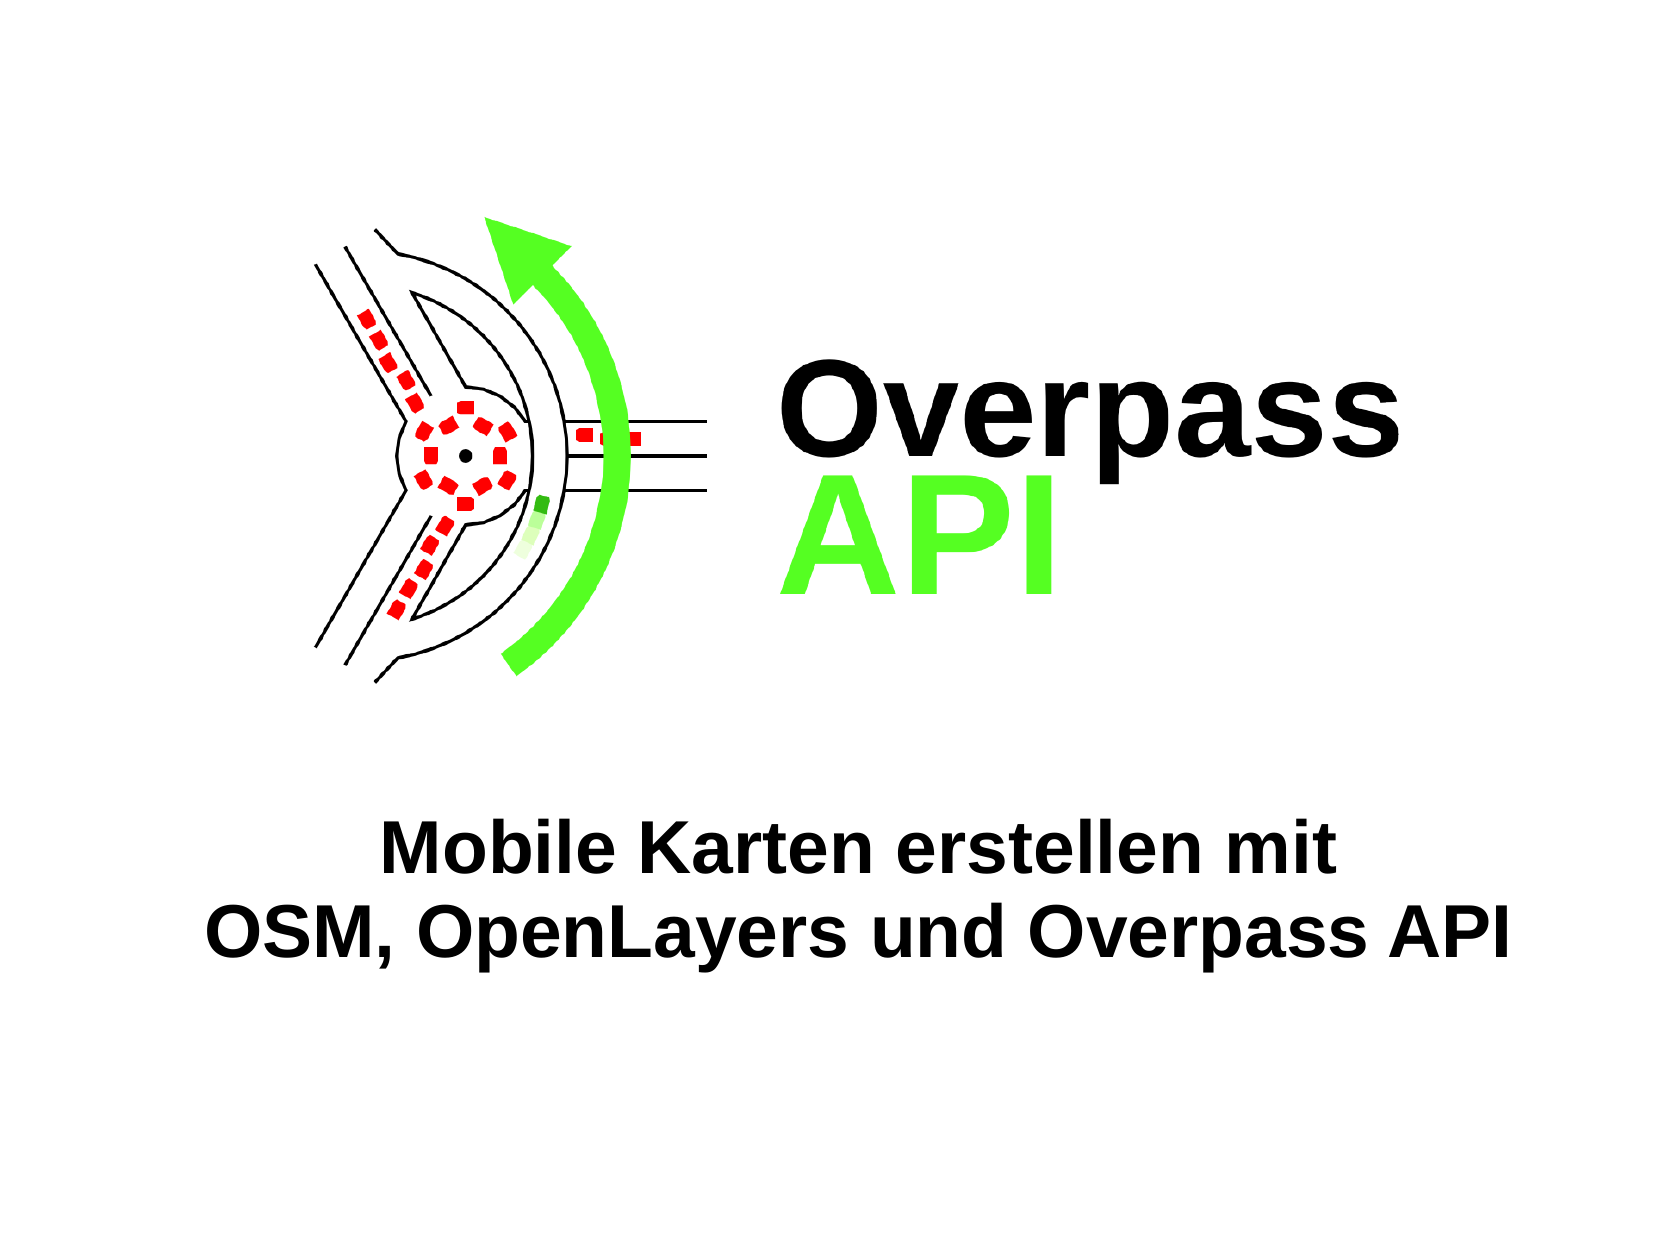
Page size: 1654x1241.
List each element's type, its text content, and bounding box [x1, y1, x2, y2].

picture [224, 214, 1430, 697]
text_box Mobile Karten erstellen mit OSM, OpenLayers und Overpass API [189, 798, 1528, 981]
